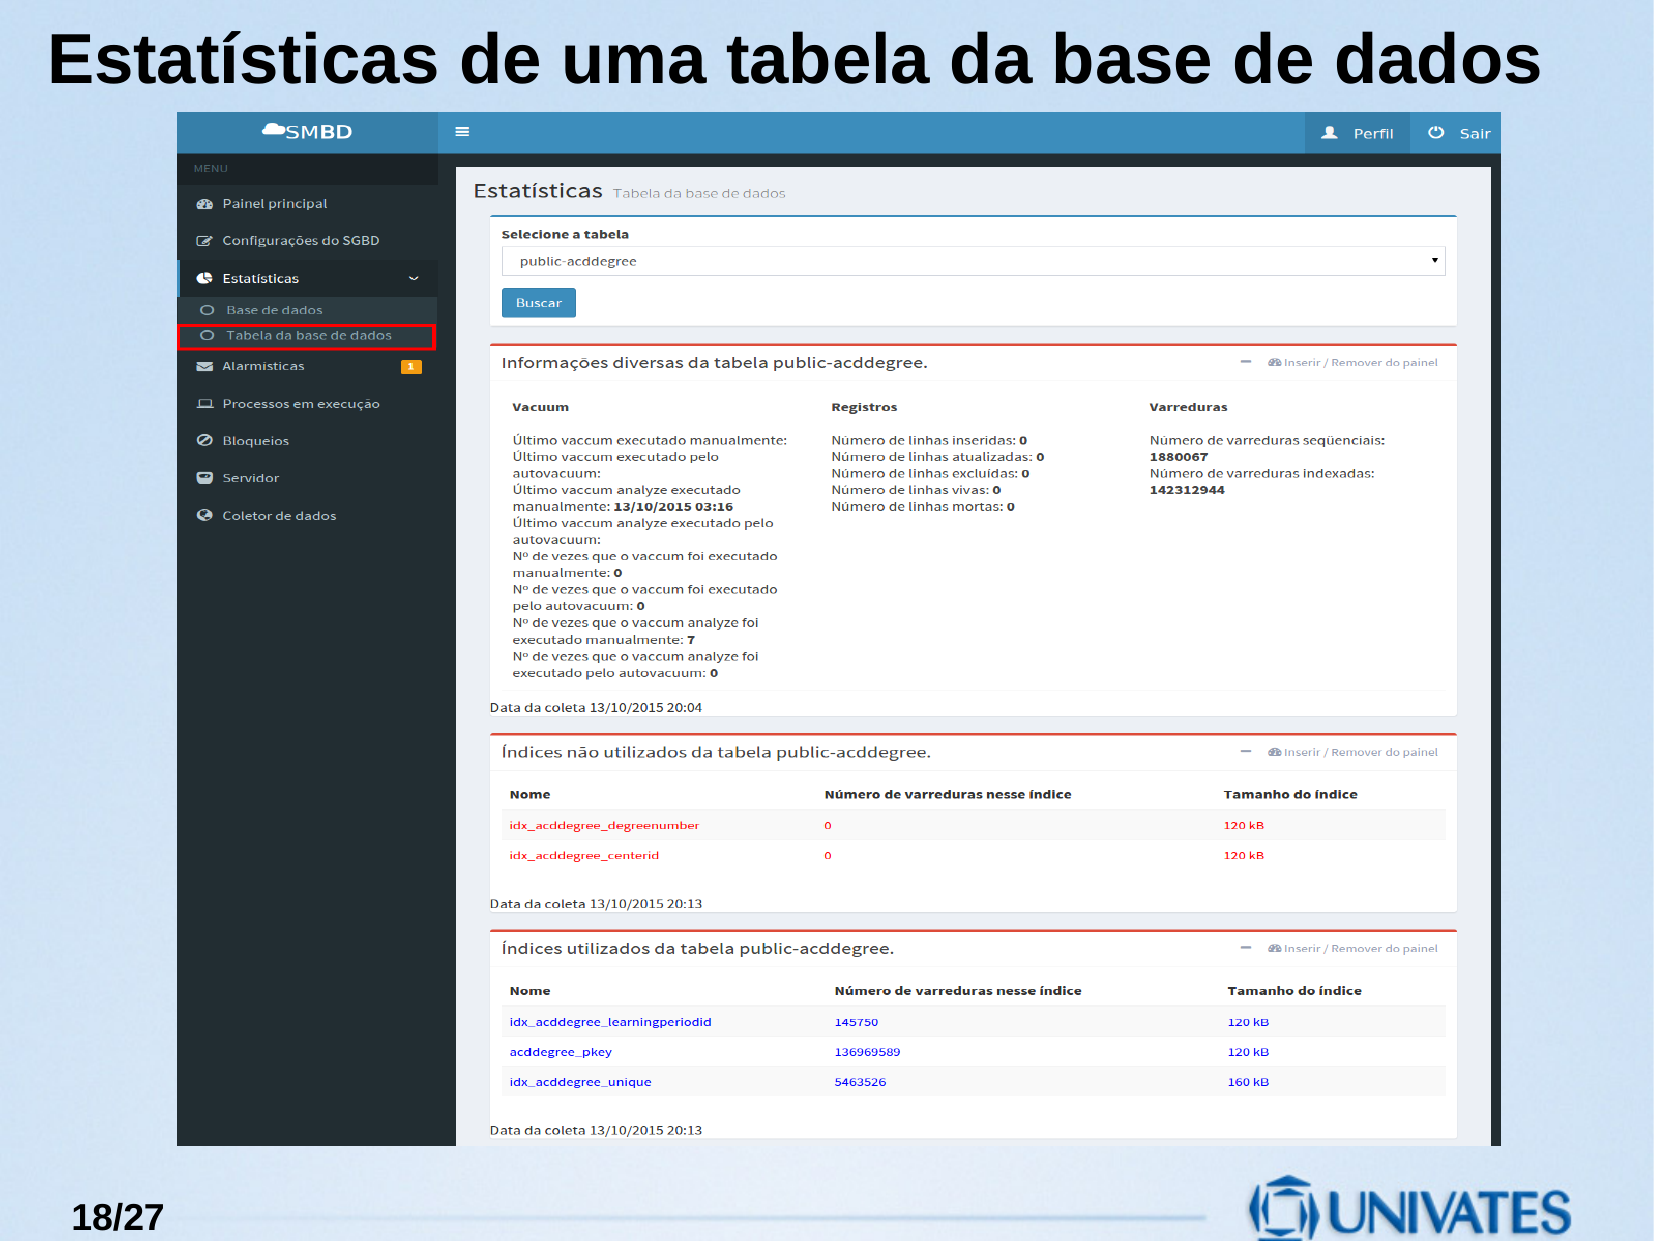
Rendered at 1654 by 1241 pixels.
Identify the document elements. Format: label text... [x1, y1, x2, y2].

title Estatísticas de uma tabela da base de dados [47, 5, 1642, 119]
picture [177, 119, 1501, 1146]
